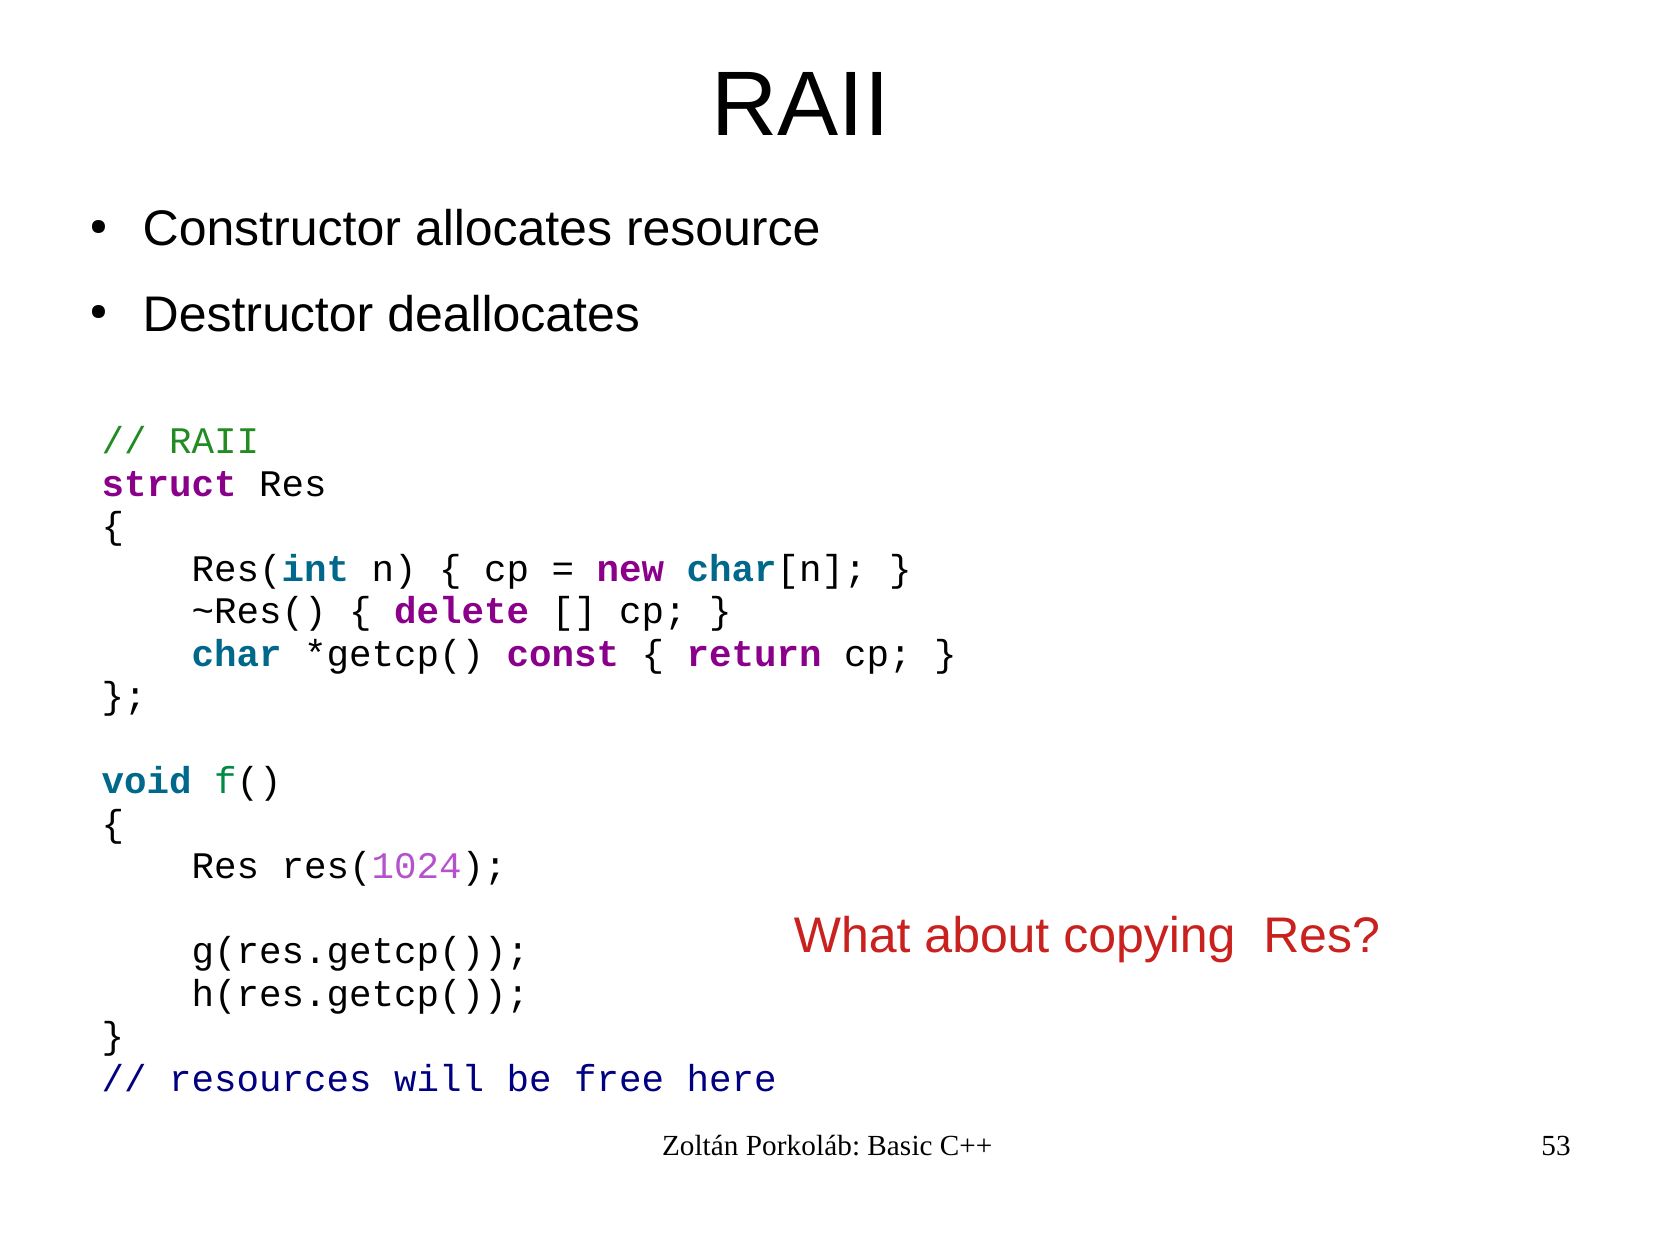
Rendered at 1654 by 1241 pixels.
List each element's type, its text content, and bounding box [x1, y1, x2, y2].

title RAII [56, 0, 1546, 208]
list Constructor allocates resource Destructor deallocates [71, 119, 1606, 346]
text_box // RAII struct Res { Res(int n) { cp = new char[n]; } ~Res() { delete [] cp; } char *getcp() const { return cp; } }; void f() { Res res(1024); g(res.getcp()); h(res.getcp()); } // resources will be free here [86, 414, 1651, 1157]
text_box What about copying Res? [779, 900, 1396, 971]
